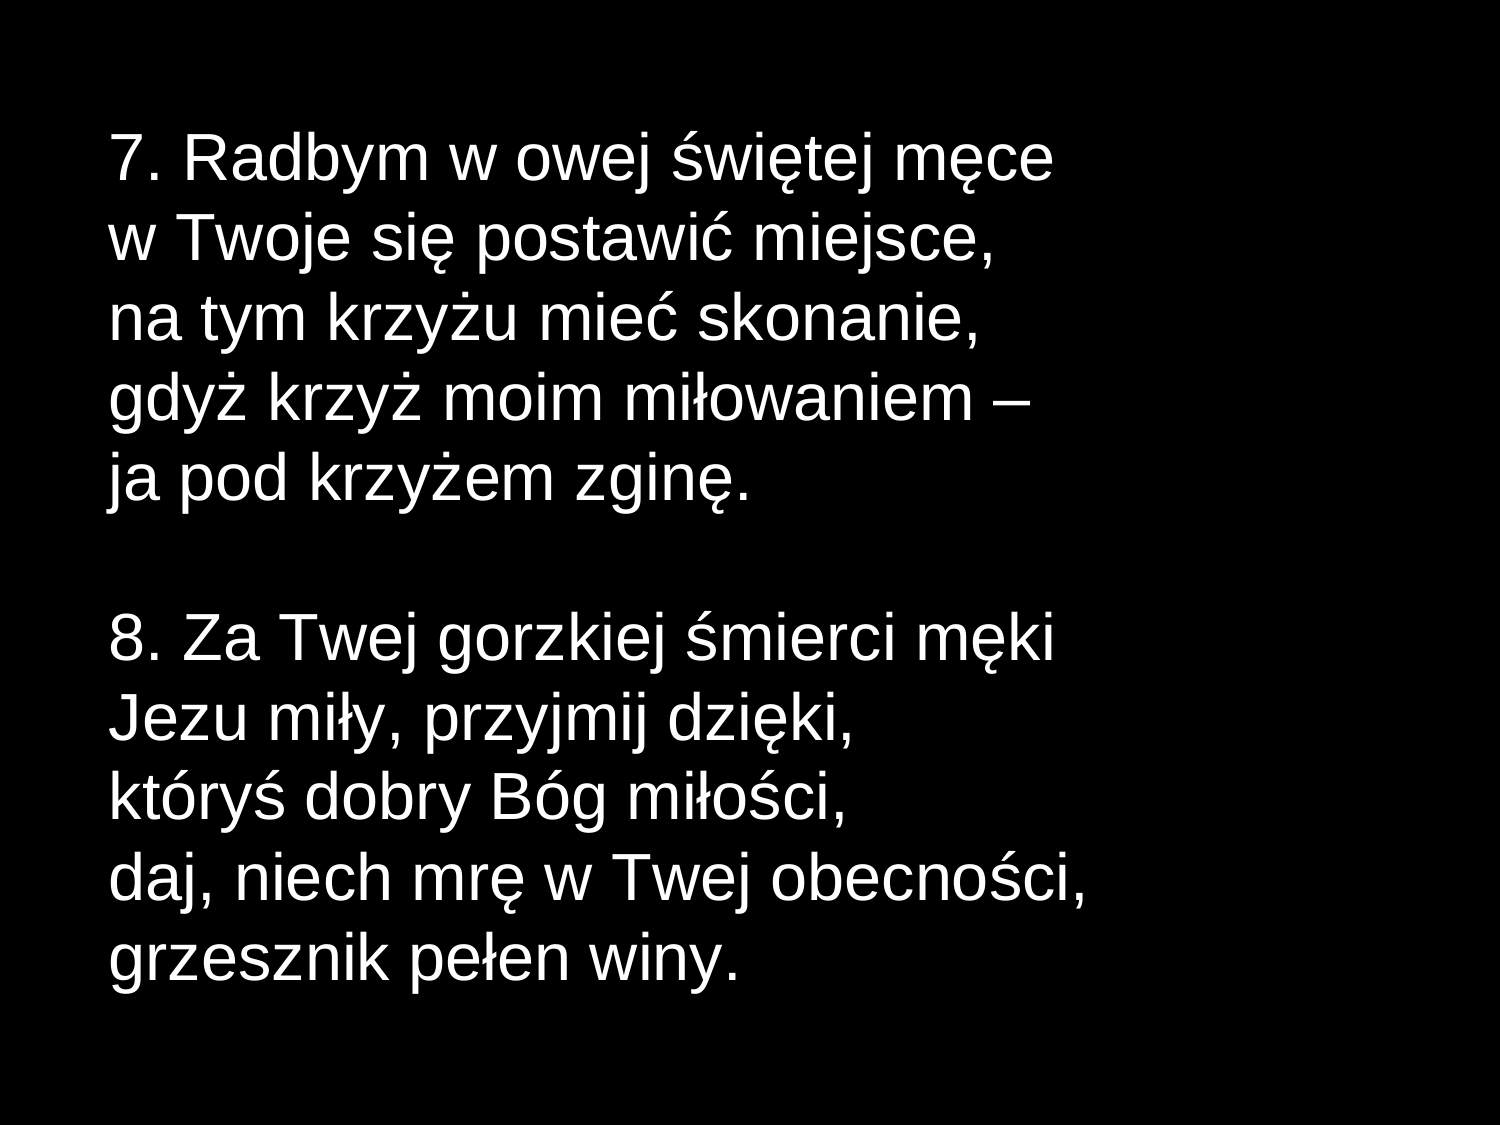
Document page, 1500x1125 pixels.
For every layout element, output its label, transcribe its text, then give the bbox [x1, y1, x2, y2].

text_box 7. Radbym w owej świętej męce w Twoje się postawić miejsce, na tym krzyżu mieć skonanie, gdyż krzyż moim miłowaniem – ja pod krzyżem zginę. 8. Za Twej gorzkiej śmierci męki Jezu miły, przyjmij dzięki, któryś dobry Bóg miłości, daj, niech mrę w Twej obecności, grzesznik pełen winy. [93, 105, 1465, 1001]
